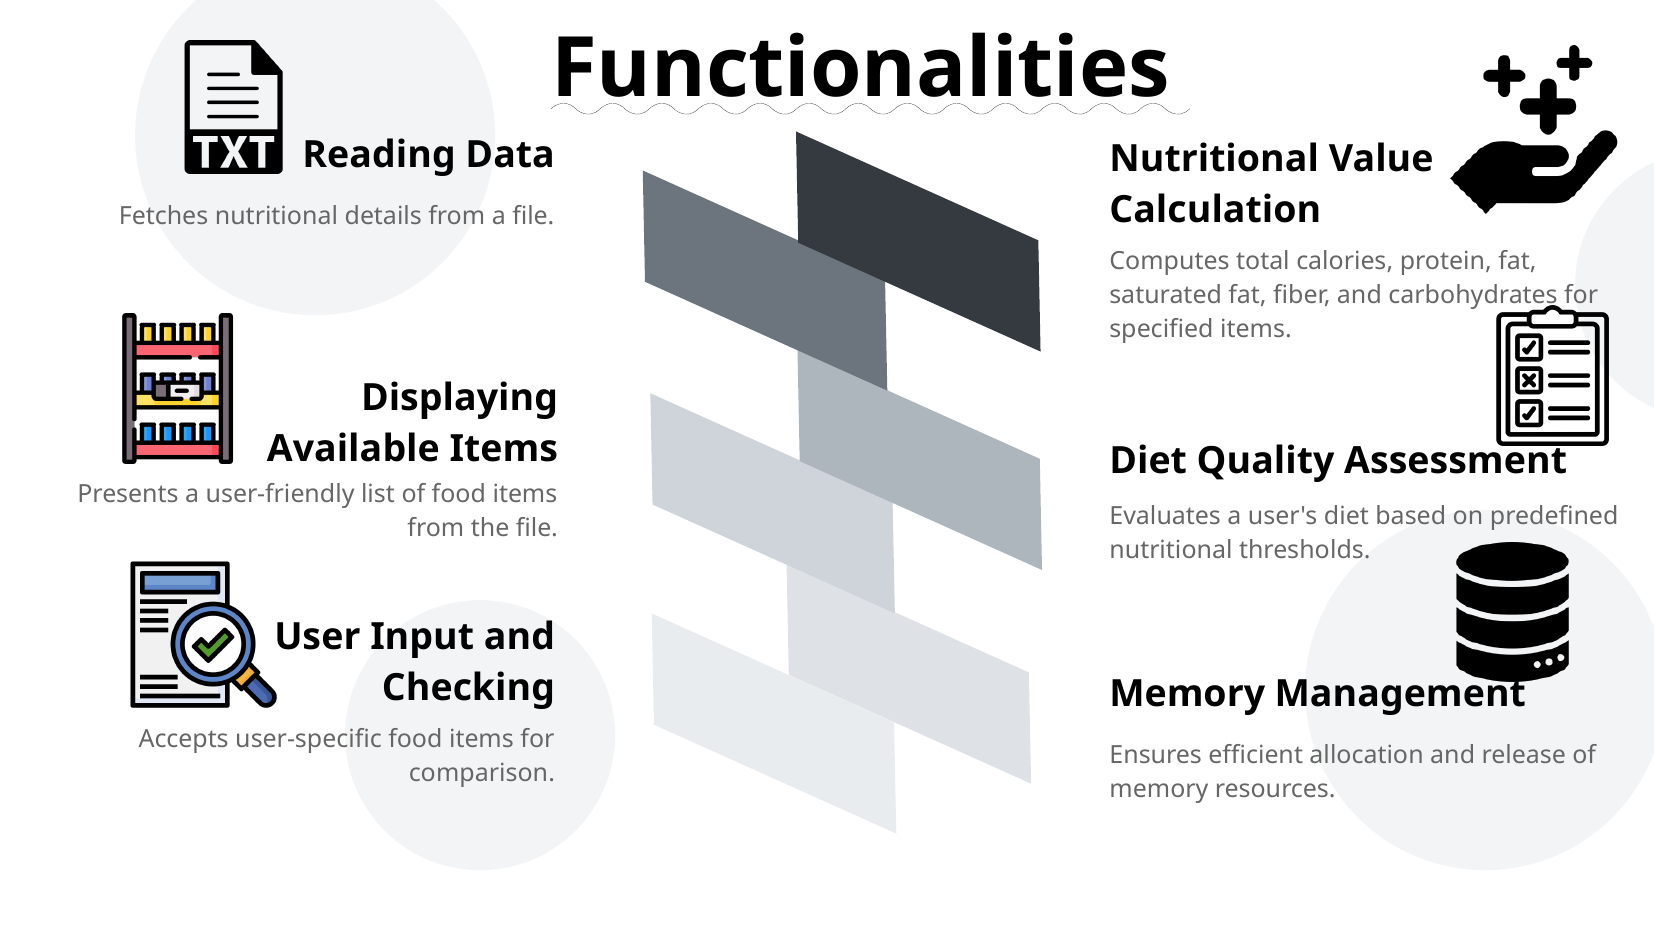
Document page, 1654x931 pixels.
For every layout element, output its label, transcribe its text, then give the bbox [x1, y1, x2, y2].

text_box Computes total calories, protein, fat, saturated fat, fiber, and carbohydrates for specified items. [1094, 235, 1650, 358]
picture [1482, 305, 1623, 446]
text_box Nutritional Value Calculation [1094, 123, 1576, 292]
text_box Memory Management [1094, 659, 1576, 777]
picture [1425, 524, 1599, 699]
text_box Evaluates a user's diet based on predefined nutritional thresholds. [1094, 490, 1650, 614]
text_box Diet Quality Assessment [1094, 426, 1613, 503]
picture [102, 313, 253, 464]
text_box User Input and Checking [240, 602, 571, 719]
picture [166, 40, 301, 174]
picture [128, 559, 279, 710]
picture [1447, 43, 1619, 215]
text_box Accepts user-specific food items for comparison. [15, 713, 571, 837]
text_box Ensures efficient allocation and release of memory resources. [1094, 729, 1650, 853]
text_box Functionalities [536, 0, 1279, 129]
text_box Presents a user-friendly list of food items from the file. [18, 468, 574, 643]
text_box Fetches nutritional details from a file. [15, 190, 571, 313]
text_box Displaying Available Items [243, 362, 574, 480]
text_box Reading Data [240, 120, 571, 186]
